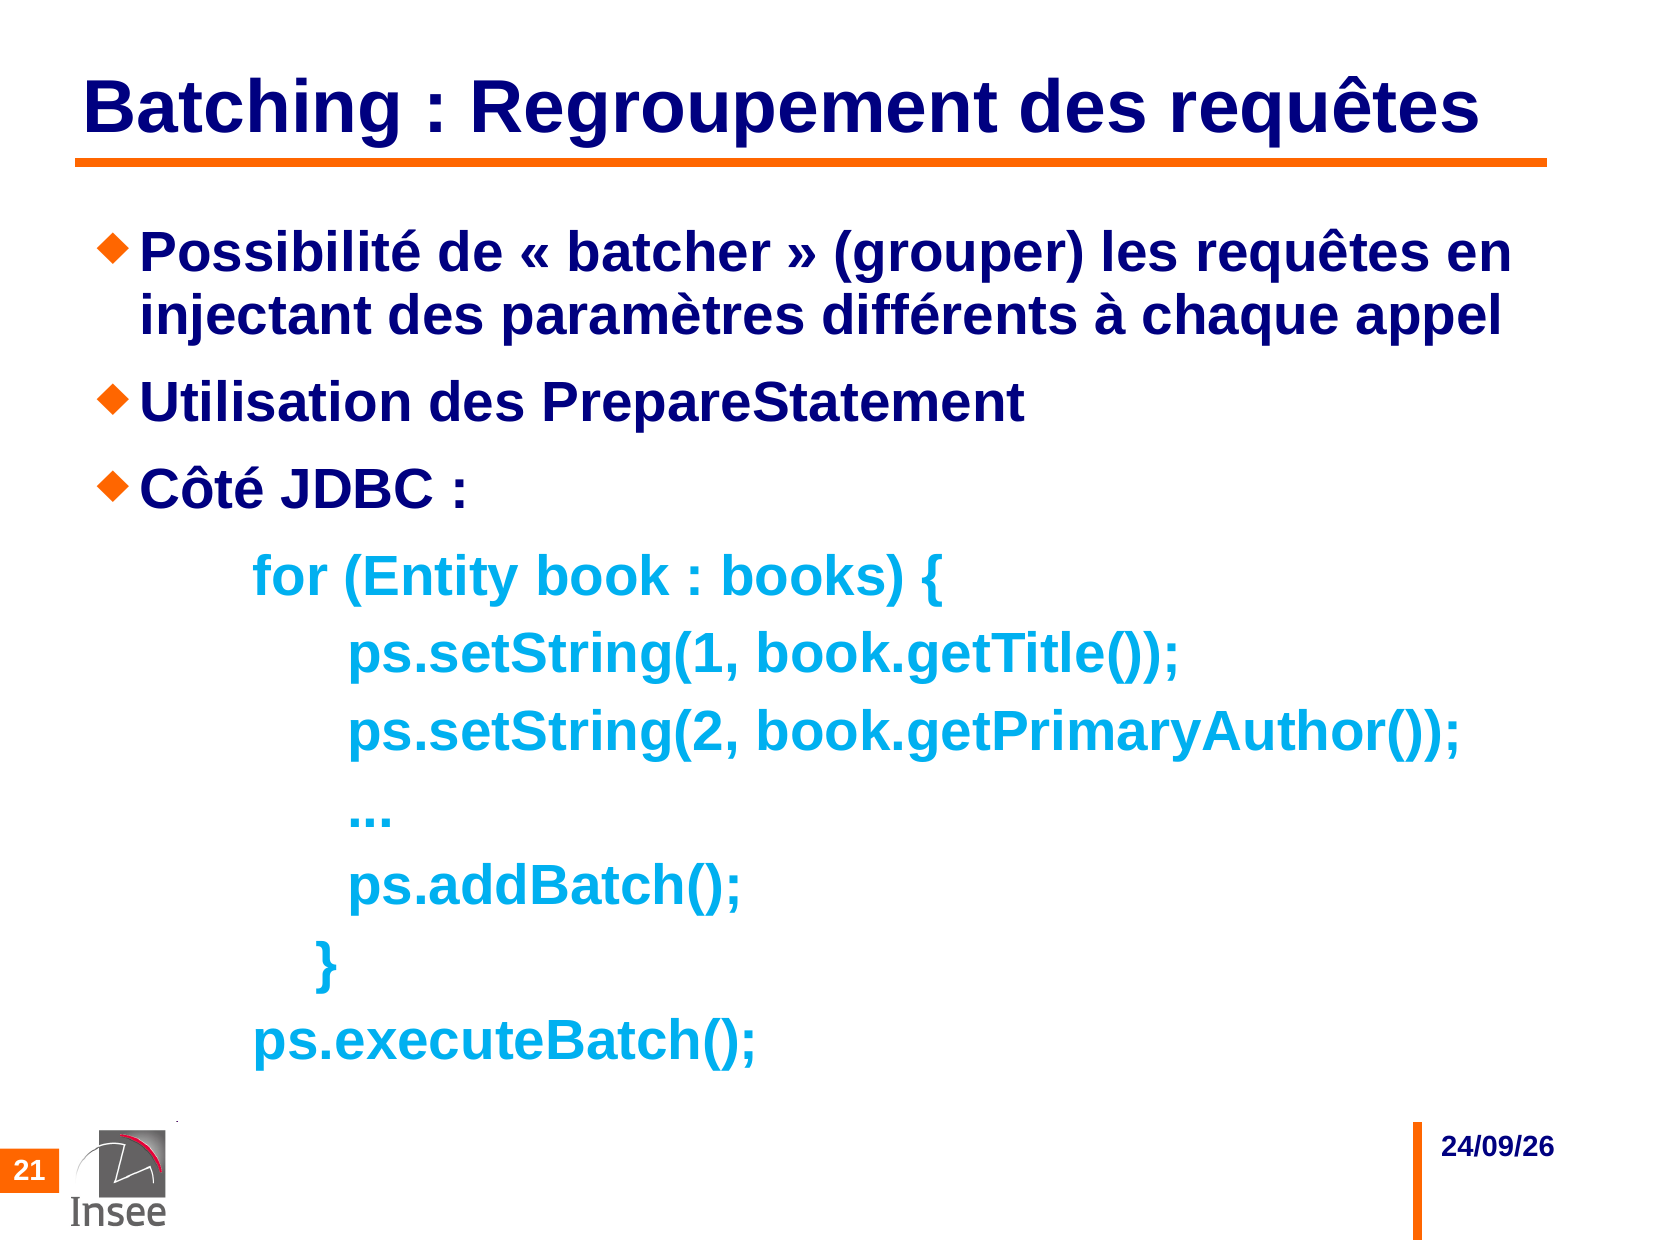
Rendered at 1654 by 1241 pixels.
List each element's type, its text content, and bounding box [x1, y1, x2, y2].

picture [62, 1121, 178, 1241]
list Possibilité de « batcher » (grouper) les requêtes en injectant des paramètres différents à chaque appel Utilisation des PrepareStatement Côté JDBC : for (Entity book : books) { ps.setString(1, book.getTitle()); ps.setString(2, book.getPrimaryAuthor()); ... ps.addBatch(); } ps.executeBatch(); [82, 136, 1571, 1087]
title Batching : Regroupement des requêtes [82, 49, 1619, 163]
